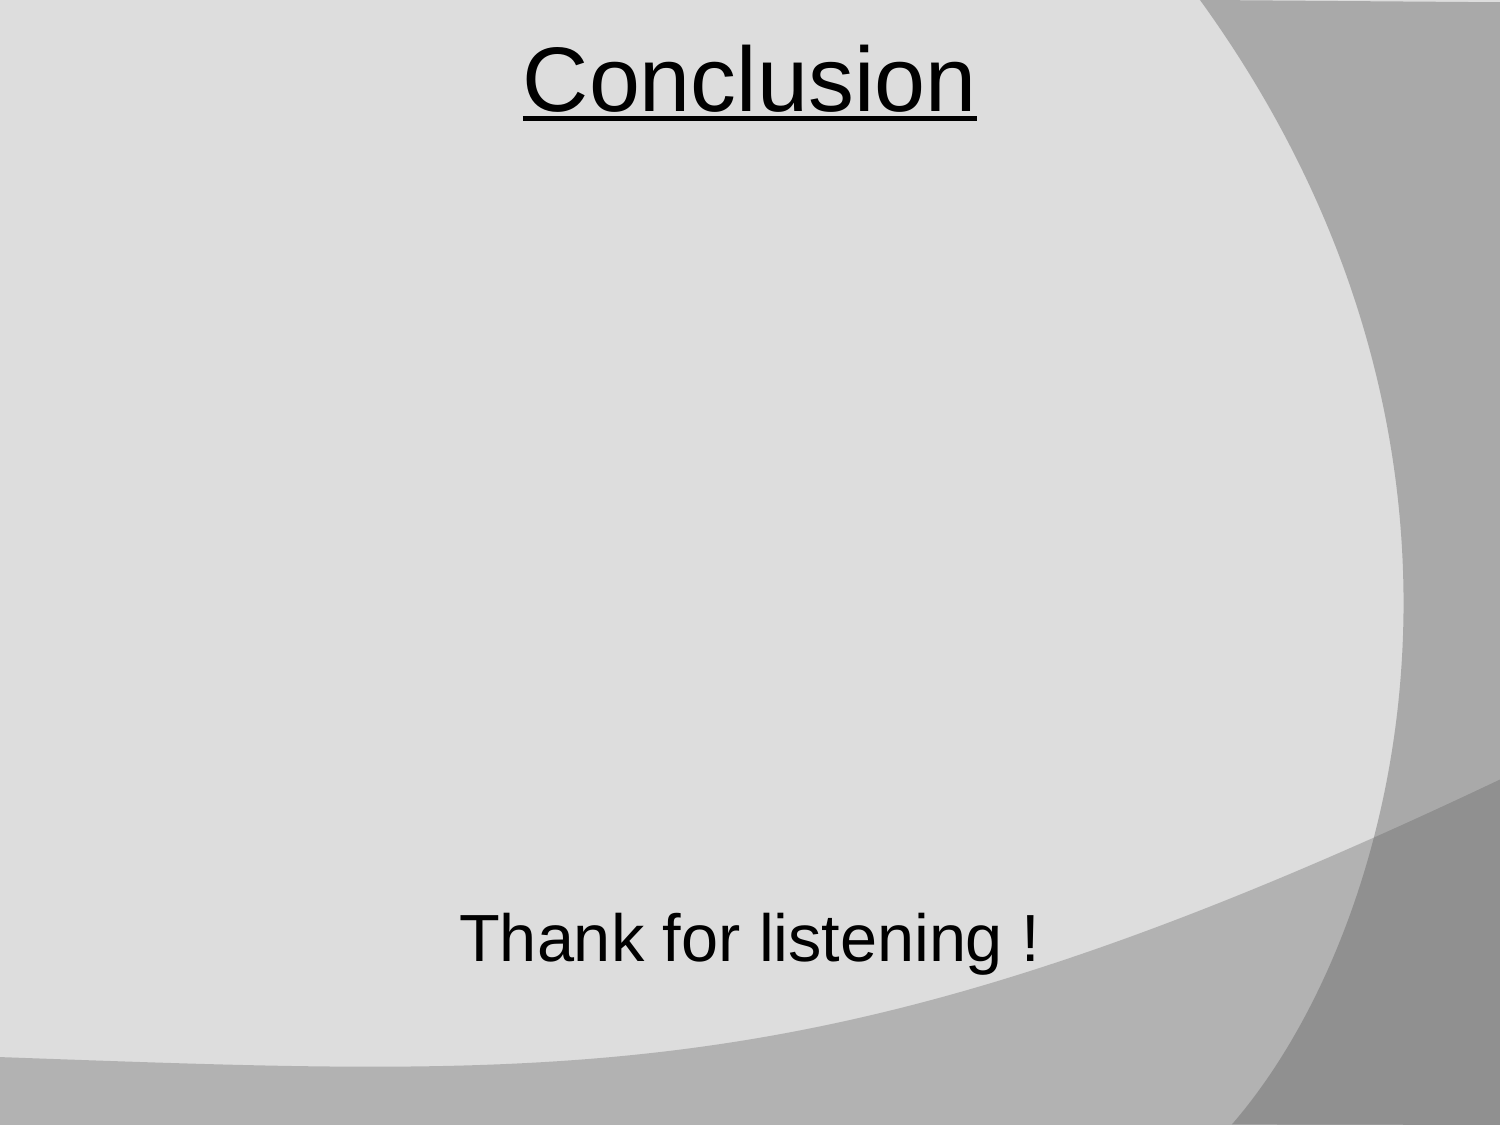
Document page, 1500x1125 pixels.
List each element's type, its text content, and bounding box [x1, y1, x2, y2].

text_box Conclusion [0, 0, 1500, 154]
text_box Thank for listening ! [0, 855, 1500, 1015]
